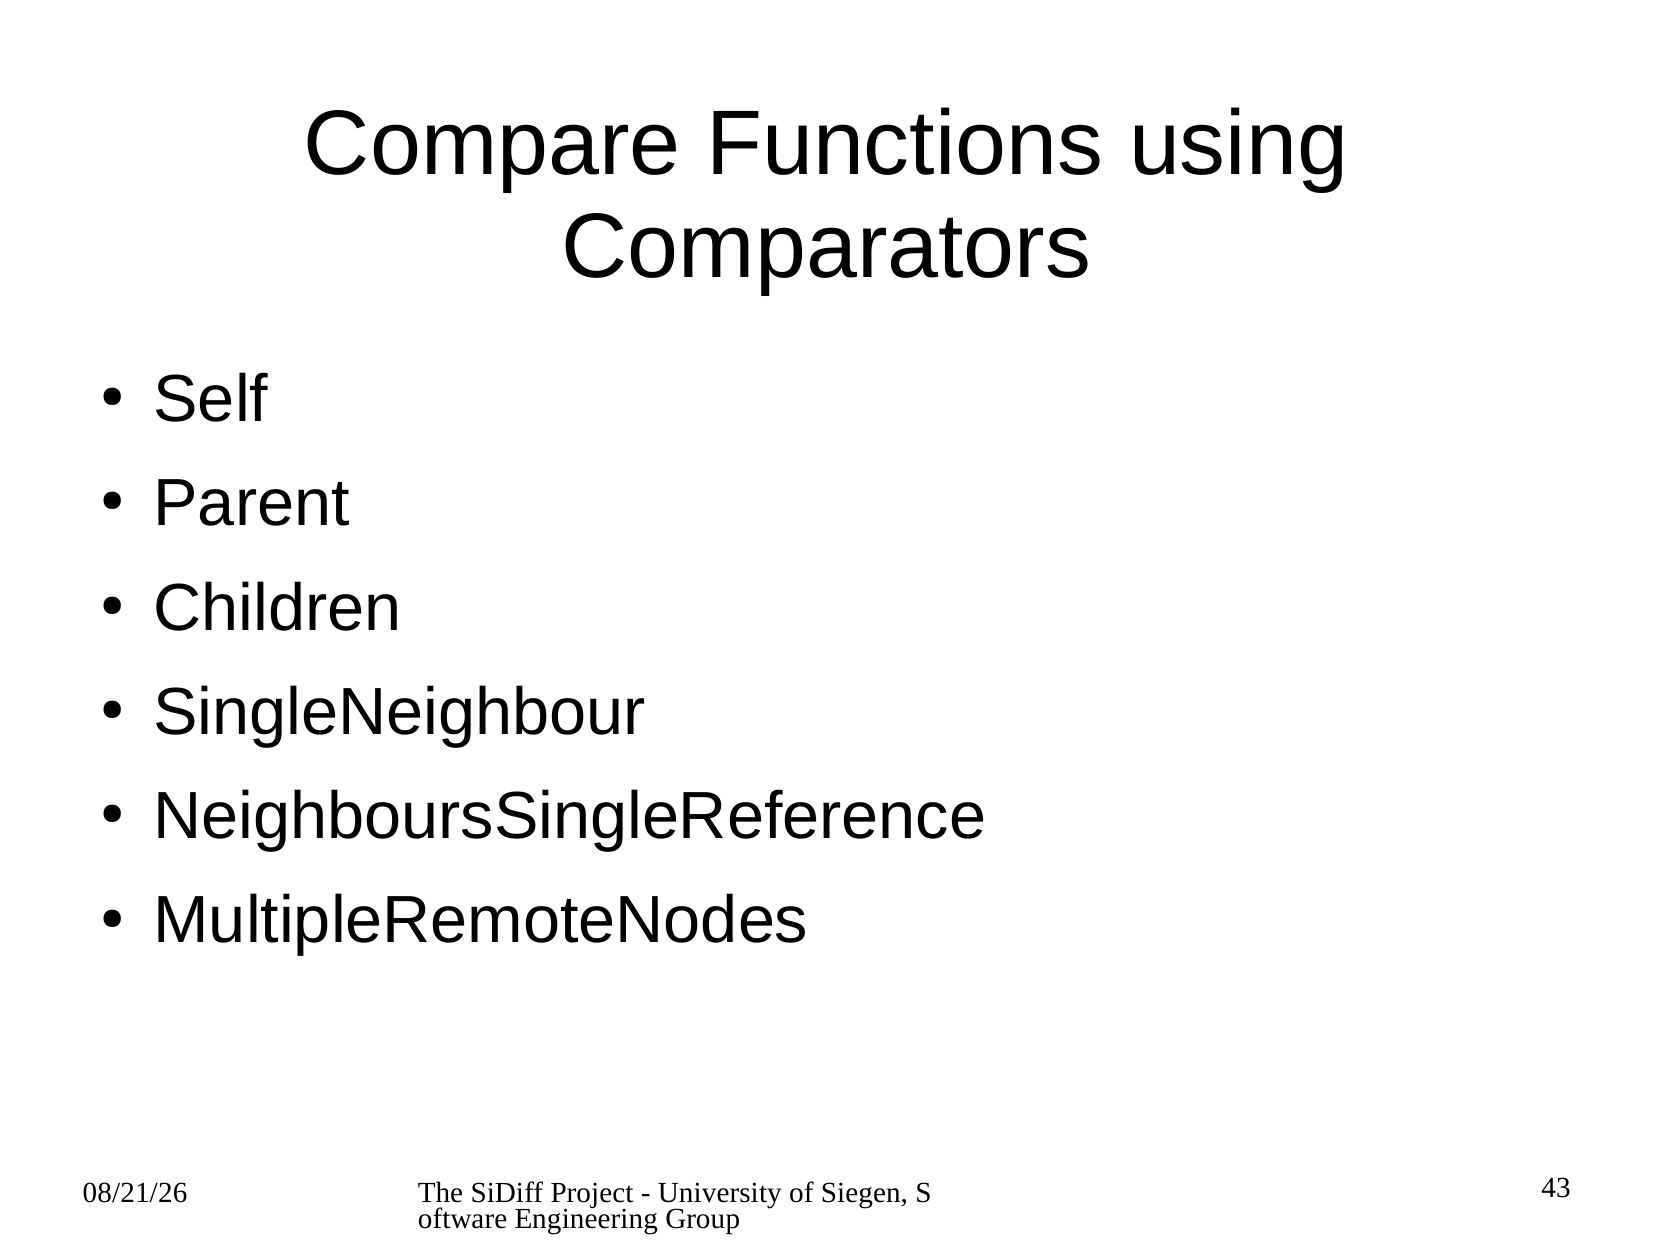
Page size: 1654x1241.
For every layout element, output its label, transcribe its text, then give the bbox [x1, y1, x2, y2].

title Compare Functions using Comparators [82, 90, 1571, 298]
list Self Parent Children SingleNeighbour NeighboursSingleReference MultipleRemoteNodes [82, 361, 1571, 1180]
